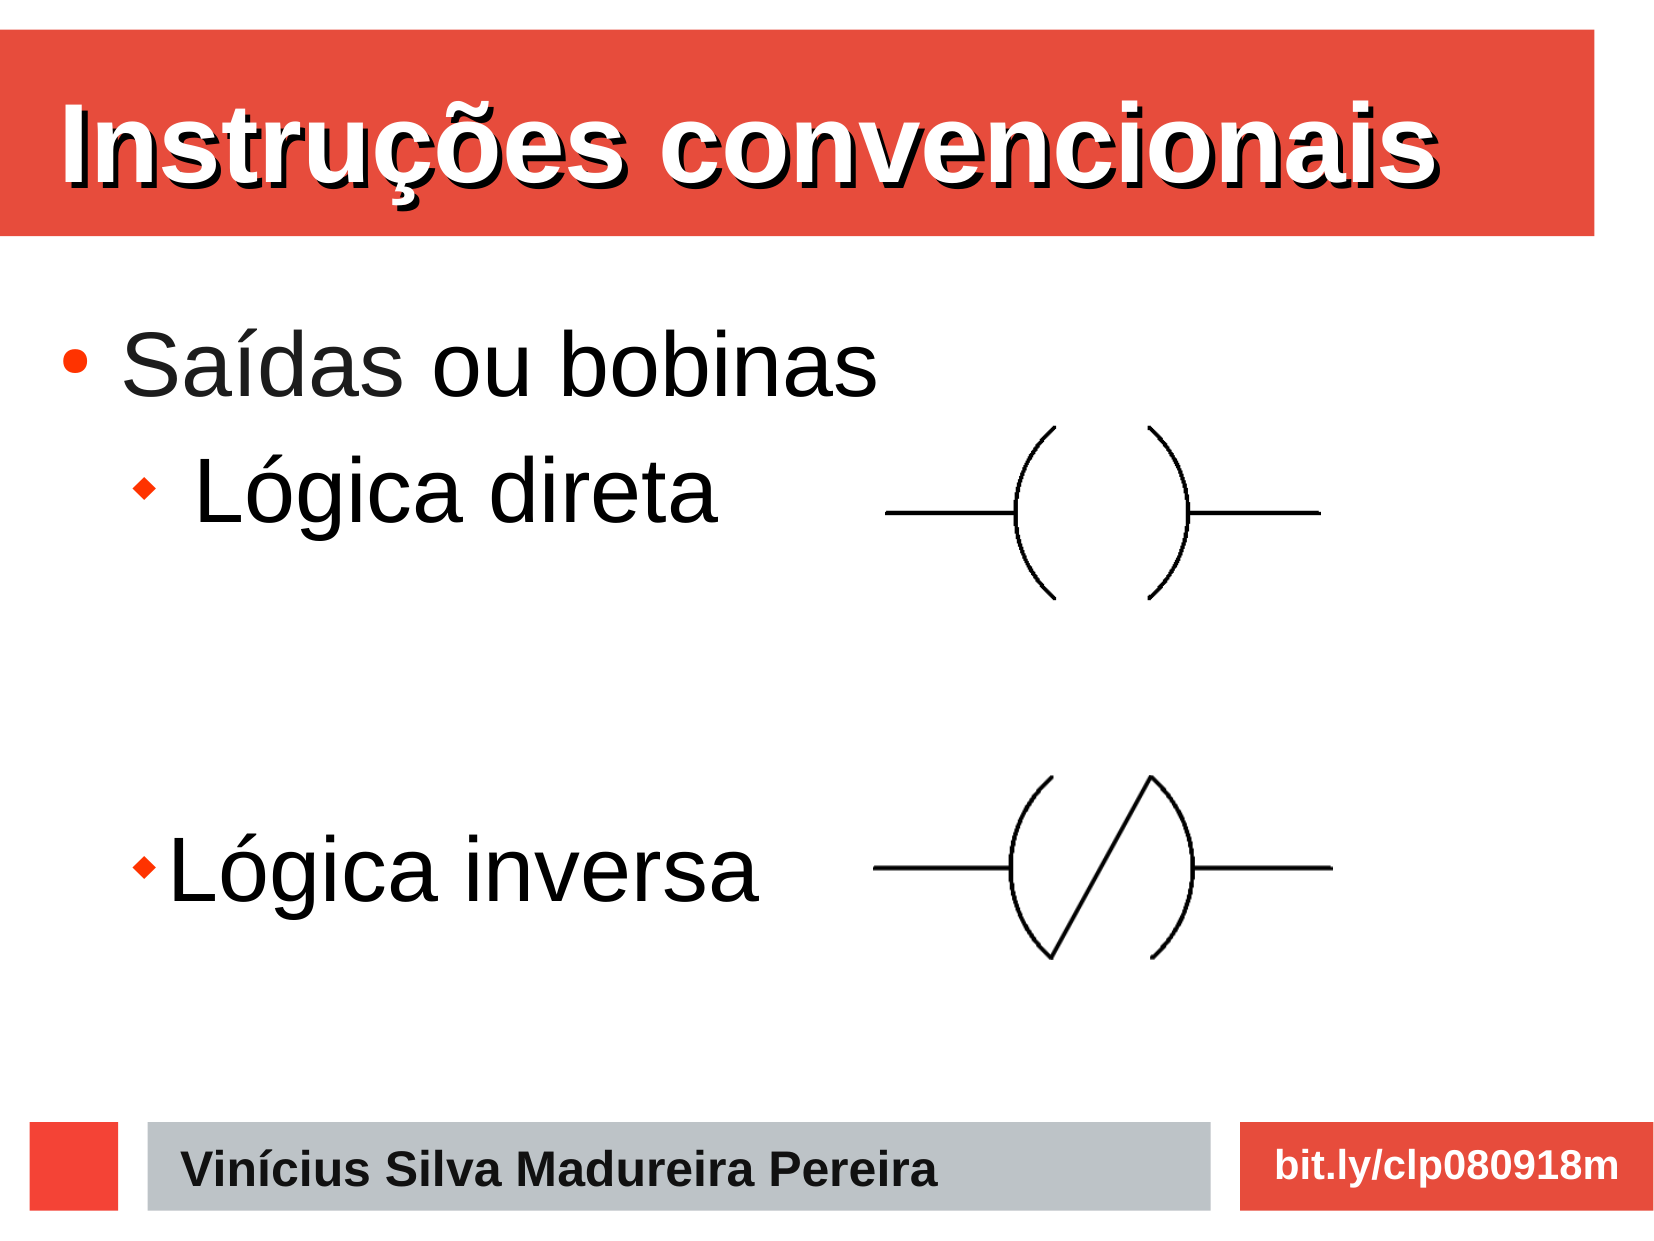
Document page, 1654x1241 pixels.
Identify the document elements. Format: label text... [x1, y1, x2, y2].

title Instruções convencionais [59, 59, 1595, 207]
text_box Vinícius Silva Madureira Pereira [165, 1133, 1170, 1205]
list Saídas ou bobinas Lógica direta Lógica inversa [59, 312, 1565, 1081]
picture [885, 295, 1321, 731]
text_box bit.ly/clp080918m [1228, 1133, 1654, 1205]
picture [873, 775, 1333, 960]
